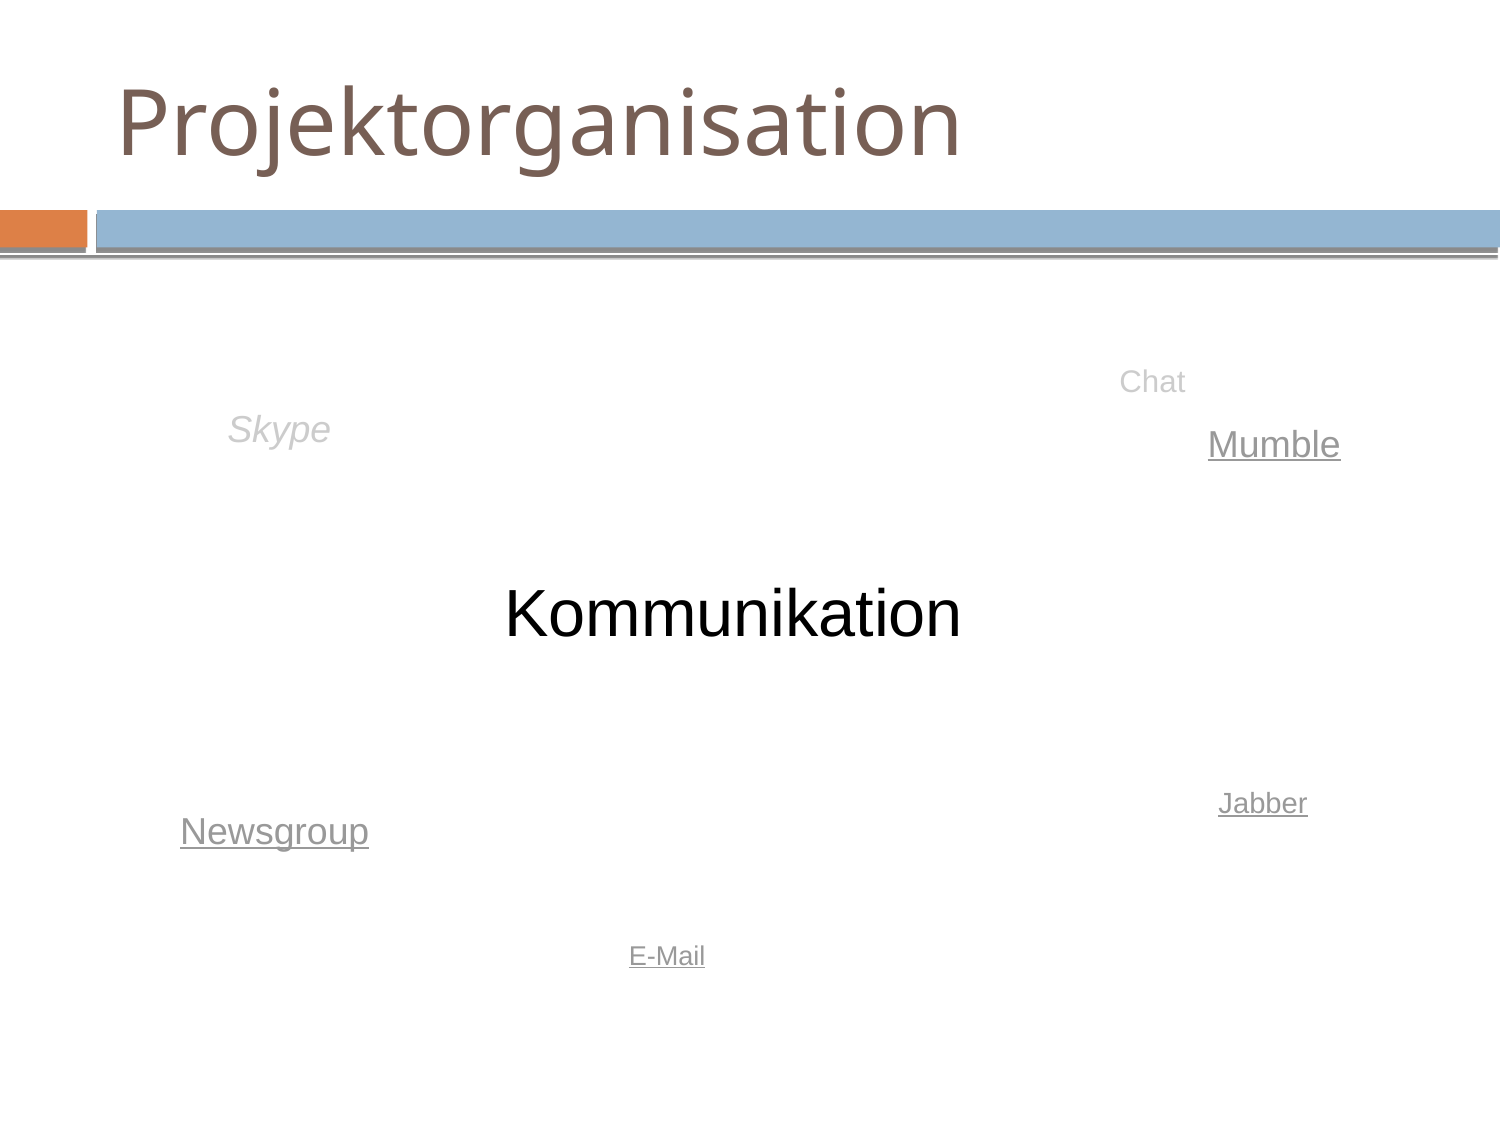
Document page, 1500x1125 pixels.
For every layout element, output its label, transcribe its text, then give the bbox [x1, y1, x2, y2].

text_box Jabber [1203, 779, 1323, 828]
text_box Skype [212, 401, 347, 459]
subtitle Kommunikation [47, 274, 1385, 1028]
text_box Mumble [1192, 415, 1356, 473]
text_box Chat [1104, 356, 1236, 407]
title Projektorganisation [100, 37, 1438, 200]
text_box Newsgroup [165, 803, 384, 860]
text_box E-Mail [614, 933, 721, 979]
